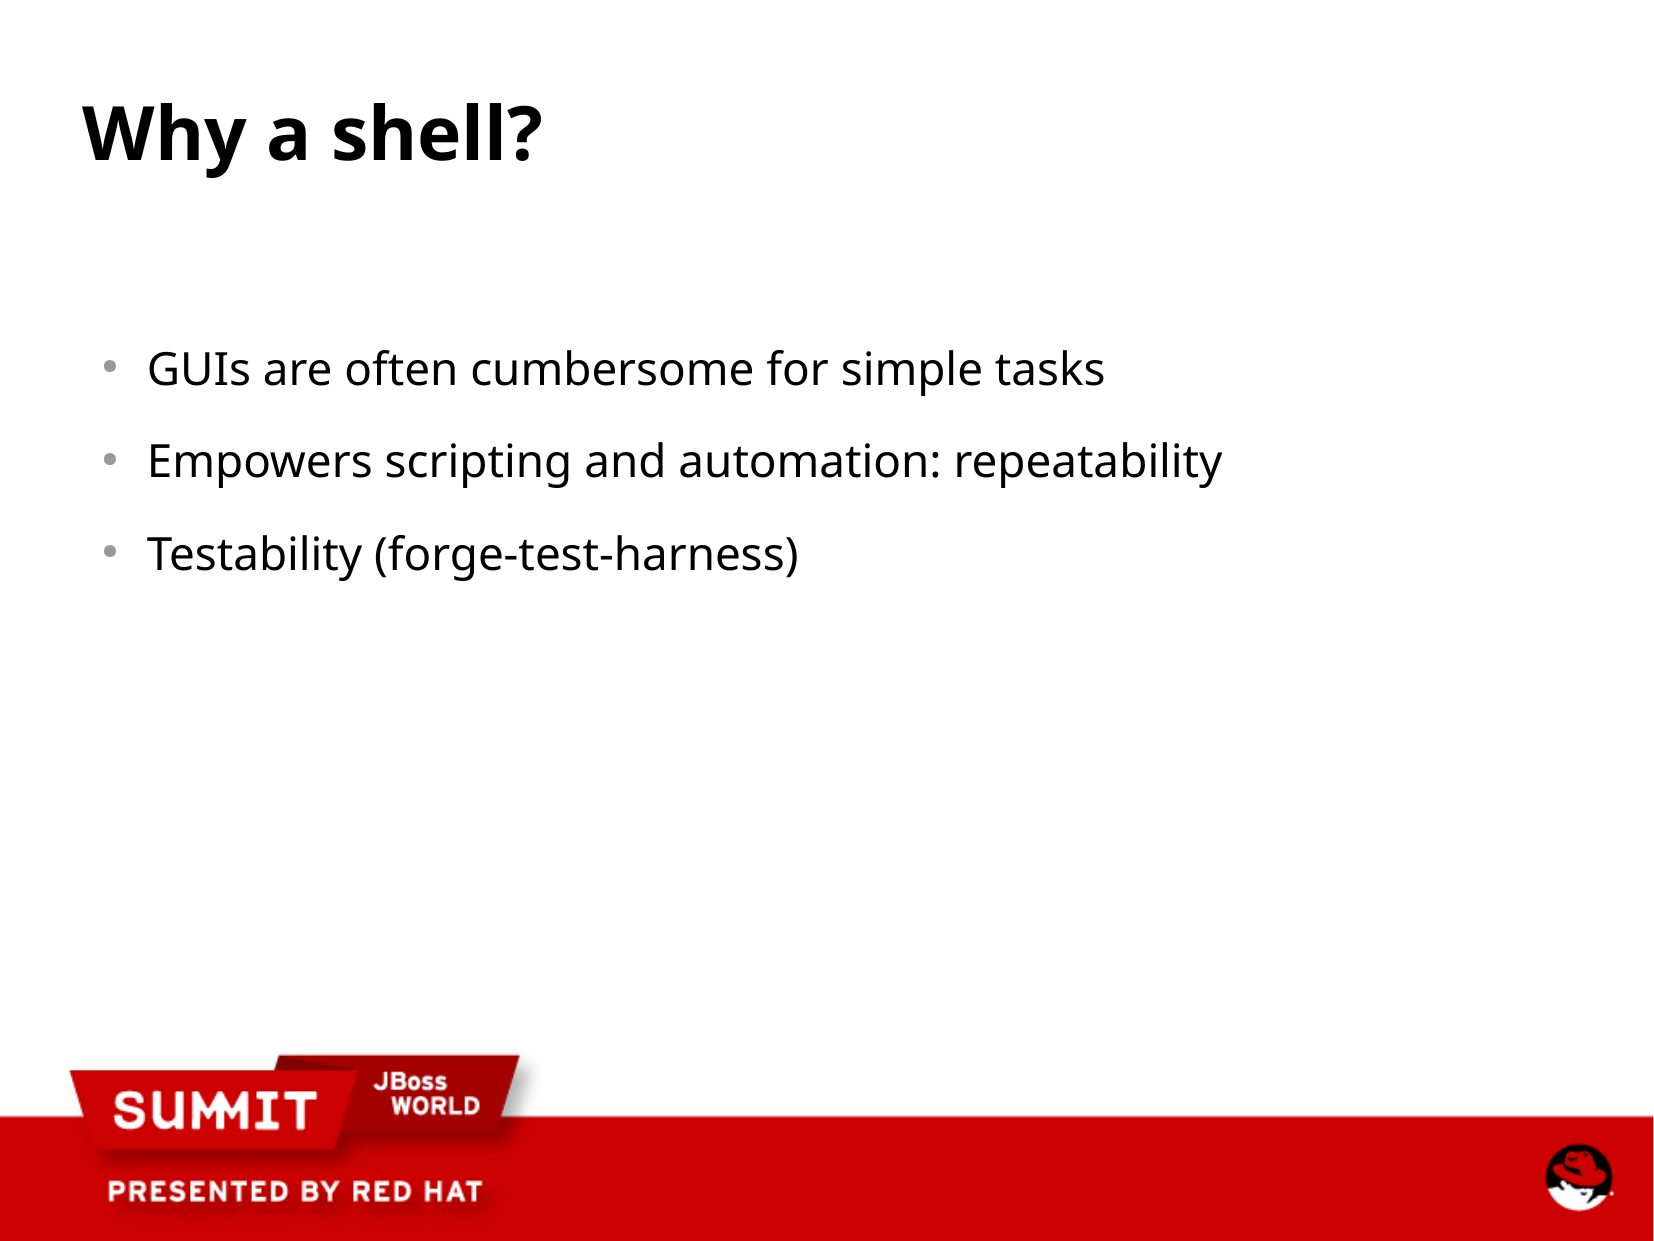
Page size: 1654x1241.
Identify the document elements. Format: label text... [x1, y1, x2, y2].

list GUIs are often cumbersome for simple tasks Empowers scripting and automation: repeatability Testability (forge-test-harness) [86, 244, 1576, 1024]
title Why a shell? [82, 45, 1571, 218]
picture [0, 1043, 1654, 1241]
